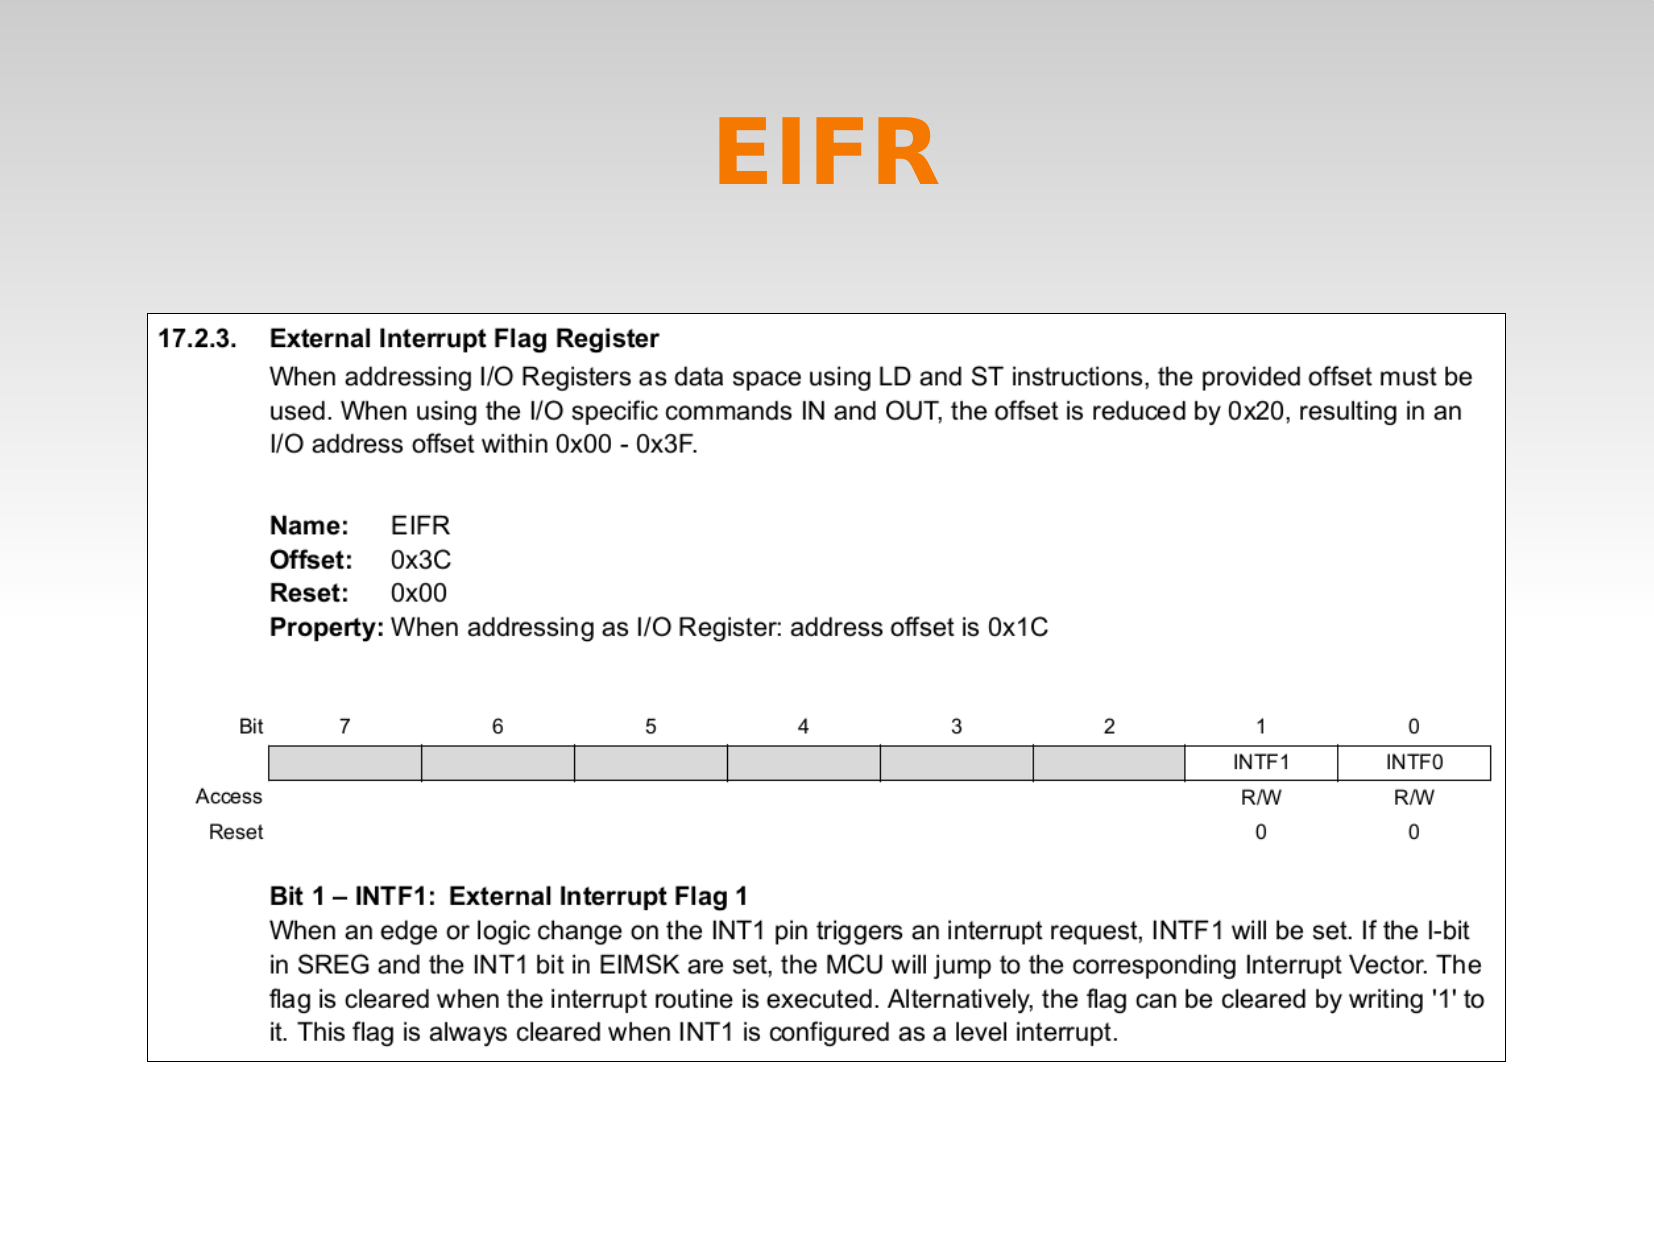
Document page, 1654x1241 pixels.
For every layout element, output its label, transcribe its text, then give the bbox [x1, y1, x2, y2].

title EIFR [82, 49, 1571, 257]
picture [147, 313, 1506, 1062]
